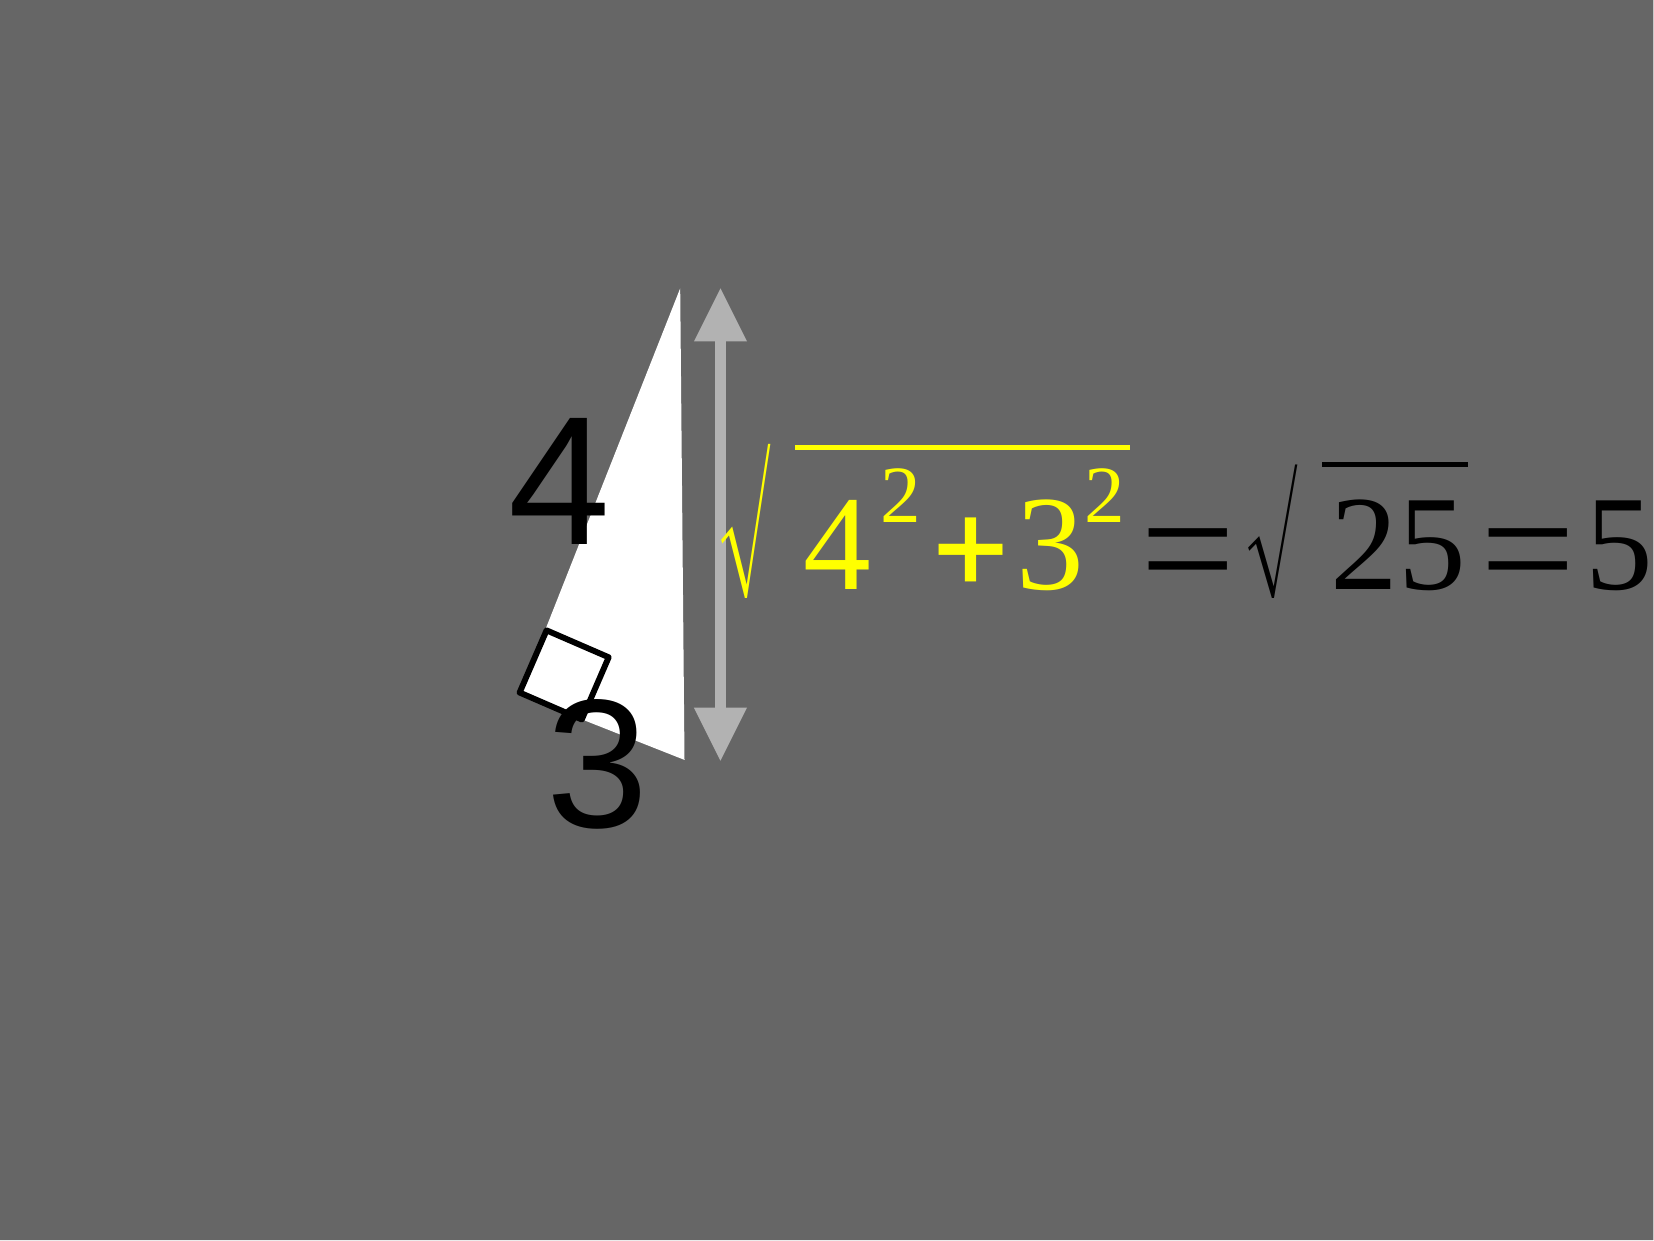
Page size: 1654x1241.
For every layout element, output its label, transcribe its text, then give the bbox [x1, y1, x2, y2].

chart [685, 437, 1654, 621]
text_box 4 [493, 370, 638, 591]
text_box [0, 0, 1654, 1241]
text_box 3 [531, 654, 676, 875]
